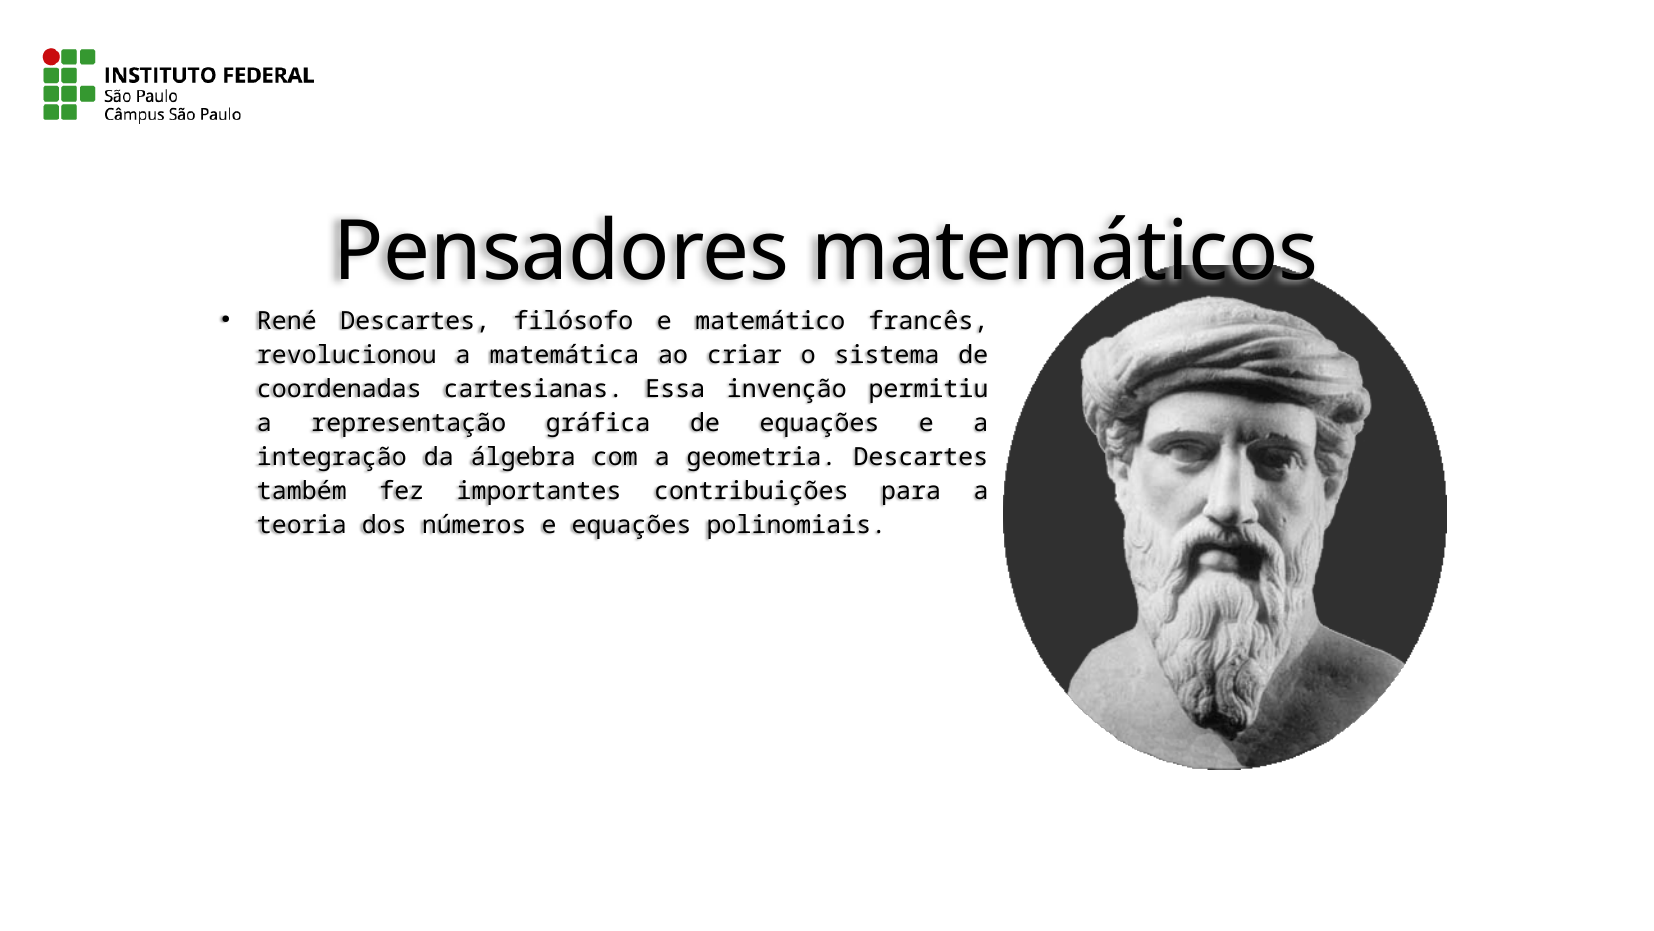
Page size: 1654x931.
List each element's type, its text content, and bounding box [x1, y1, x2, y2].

title Pensadores matemáticos [82, 169, 1571, 325]
picture [1004, 325, 1447, 770]
picture [29, 29, 325, 136]
text_box René Descartes, filósofo e matemático francês, revolucionou a matemática ao criar o sistema de coordenadas cartesianas. Essa invenção permitiu a representação gráfica de equações e a integração da álgebra com a geometria. Descartes também fez importantes contribuições para a teoria dos números e equações polinomiais. [206, 295, 1004, 775]
